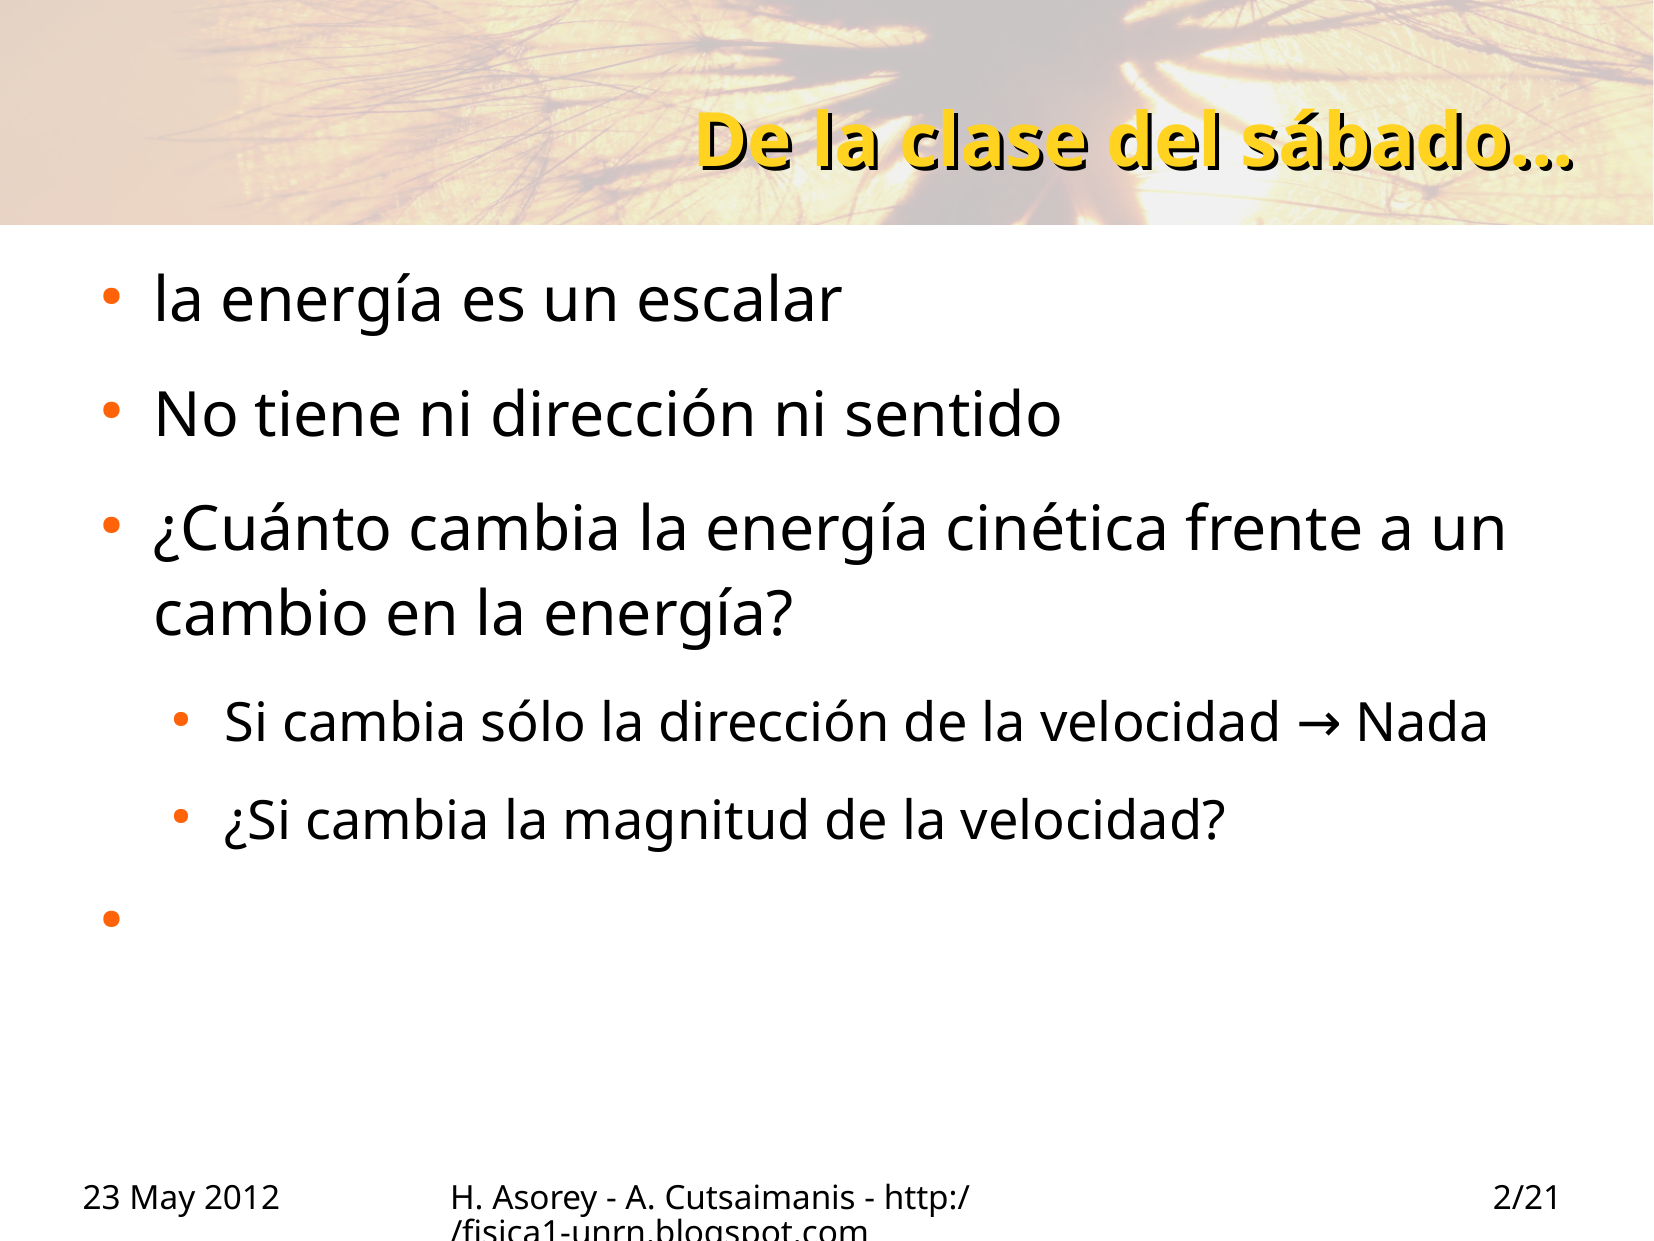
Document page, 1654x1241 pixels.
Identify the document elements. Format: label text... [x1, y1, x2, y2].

picture [0, 0, 1654, 225]
title De la clase del sábado... [86, 49, 1576, 226]
list la energía es un escalar No tiene ni dirección ni sentido ¿Cuánto cambia la energía cinética frente a un cambio en la energía? Si cambia sólo la dirección de la velocidad → Nada ¿Si cambia la magnitud de la velocidad? [82, 255, 1571, 1156]
